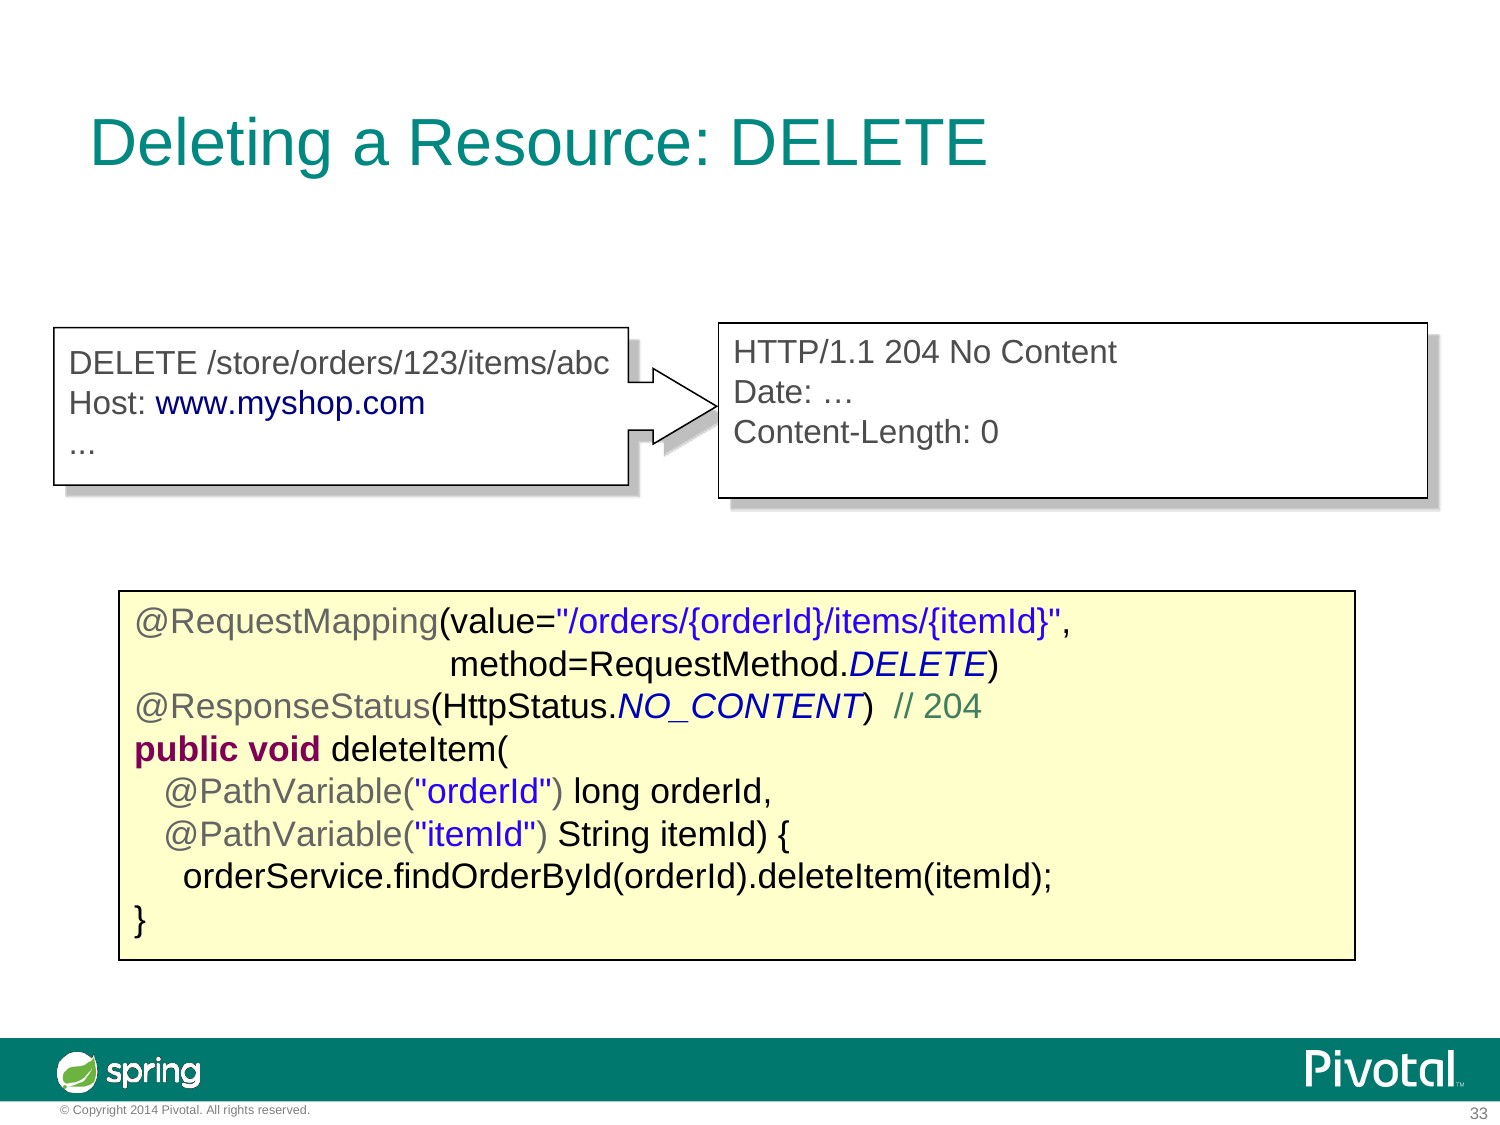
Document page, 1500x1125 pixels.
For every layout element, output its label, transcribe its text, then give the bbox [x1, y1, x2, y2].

text_box HTTP/1.1 204 No Content Date: … Content-Length: 0 [718, 322, 1428, 499]
text_box DELETE /store/orders/123/items/abc Host: www.myshop.com ... [53, 327, 717, 486]
picture [32, 1041, 210, 1103]
text_box @RequestMapping(value="/orders/{orderId}/items/{itemId}", method=RequestMethod.DELETE) @ResponseStatus(HttpStatus.NO_CONTENT) // 204 public void deleteItem( @PathVariable("orderId") long orderId, @PathVariable("itemId") String itemId) { orderService.findOrderById(orderId).deleteItem(itemId); } [119, 590, 1356, 961]
title Deleting a Resource: DELETE [75, 45, 1426, 233]
picture [1306, 1050, 1464, 1087]
